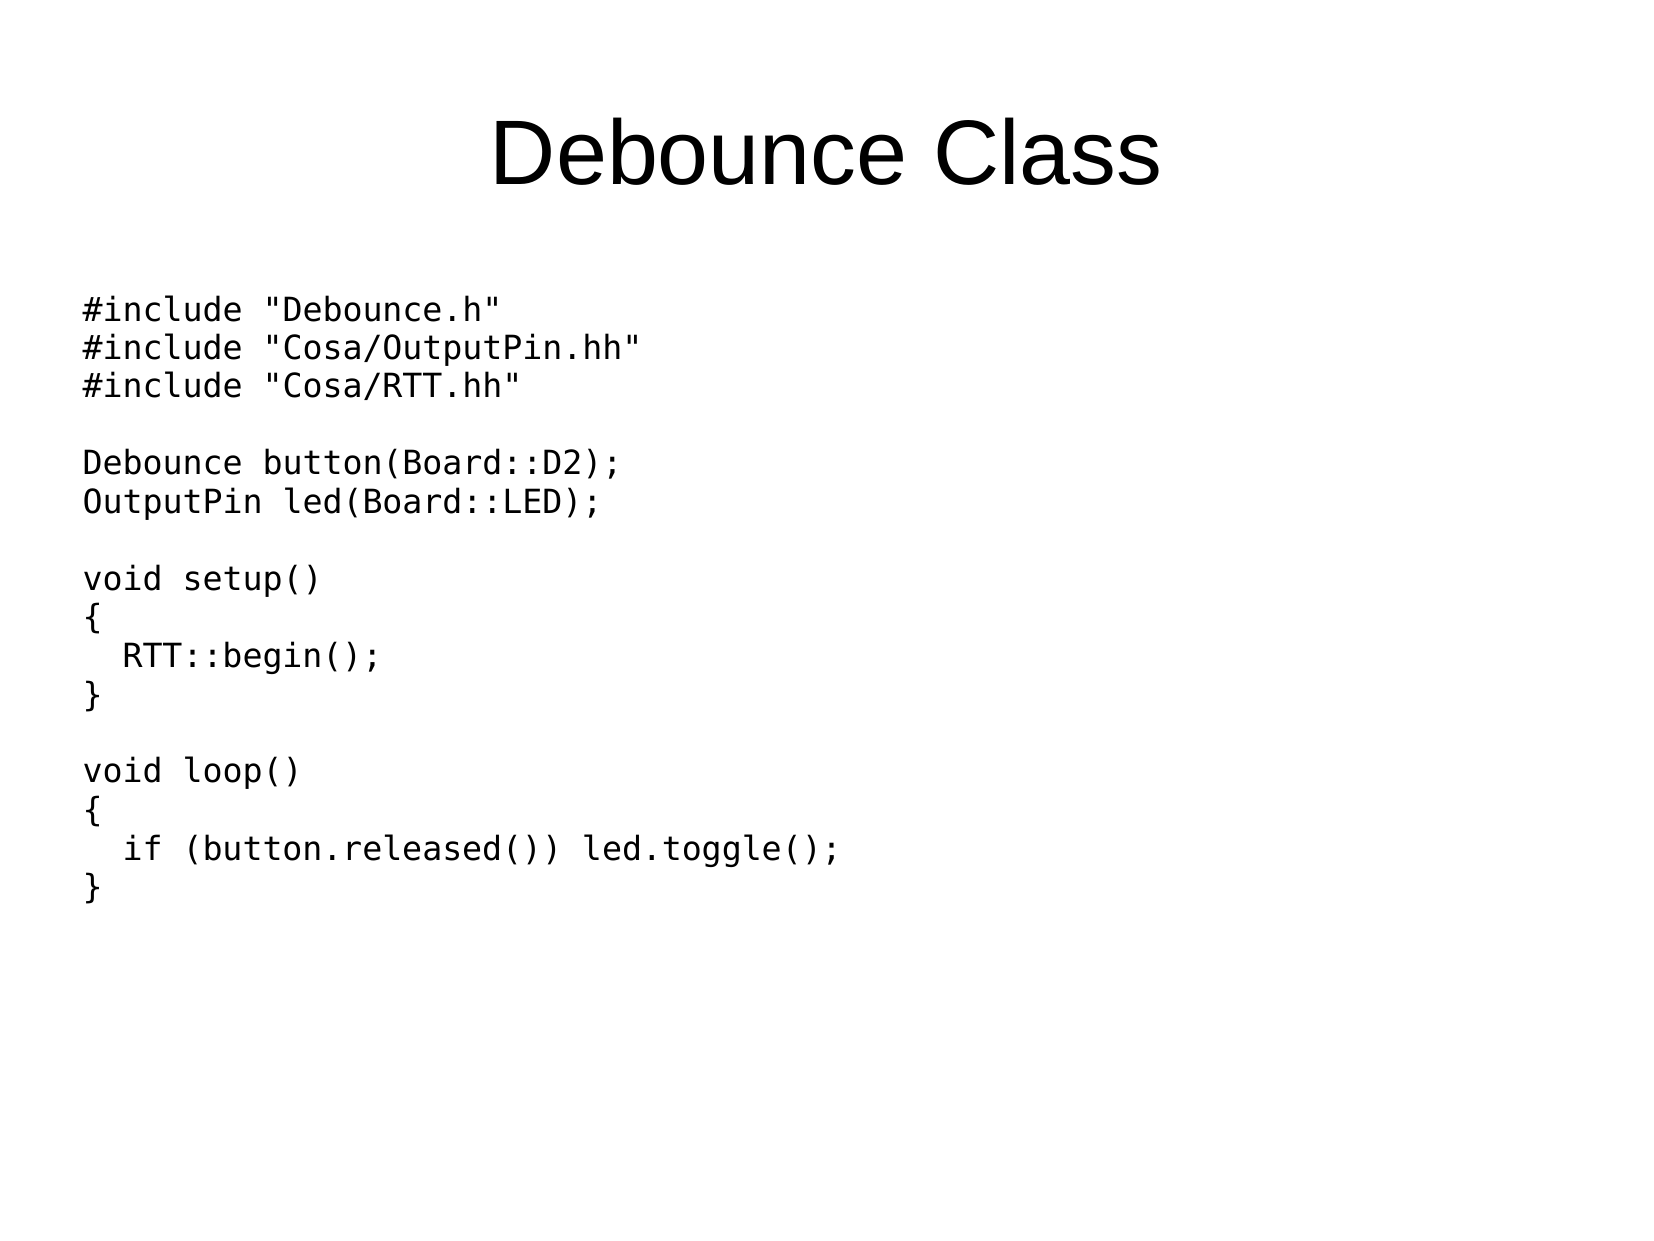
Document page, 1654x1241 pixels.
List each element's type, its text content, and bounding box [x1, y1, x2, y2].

list #include "Debounce.h" #include "Cosa/OutputPin.hh" #include "Cosa/RTT.hh" Debounce button(Board::D2); OutputPin led(Board::LED); void setup() { RTT::begin(); } void loop() { if (button.released()) led.toggle(); } [82, 290, 1571, 1201]
title Debounce Class [82, 49, 1571, 257]
